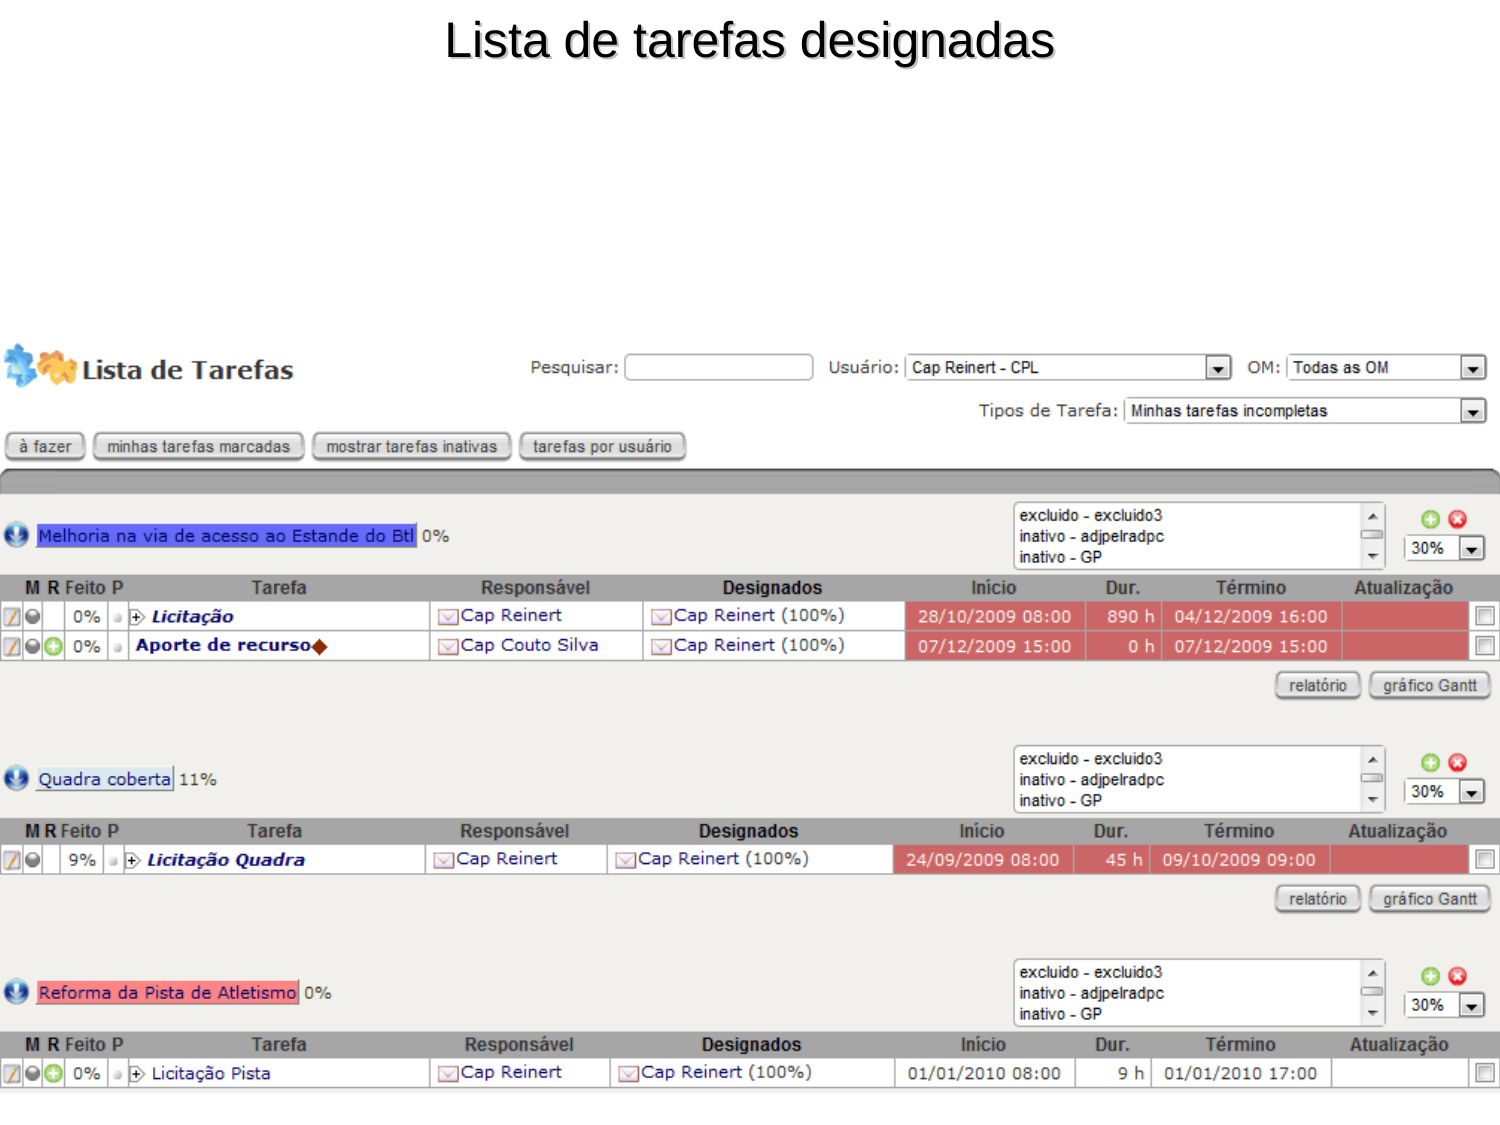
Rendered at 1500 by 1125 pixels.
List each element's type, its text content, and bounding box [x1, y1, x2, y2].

picture [0, 339, 1500, 1093]
text_box Lista de tarefas designadas [0, 0, 1500, 76]
